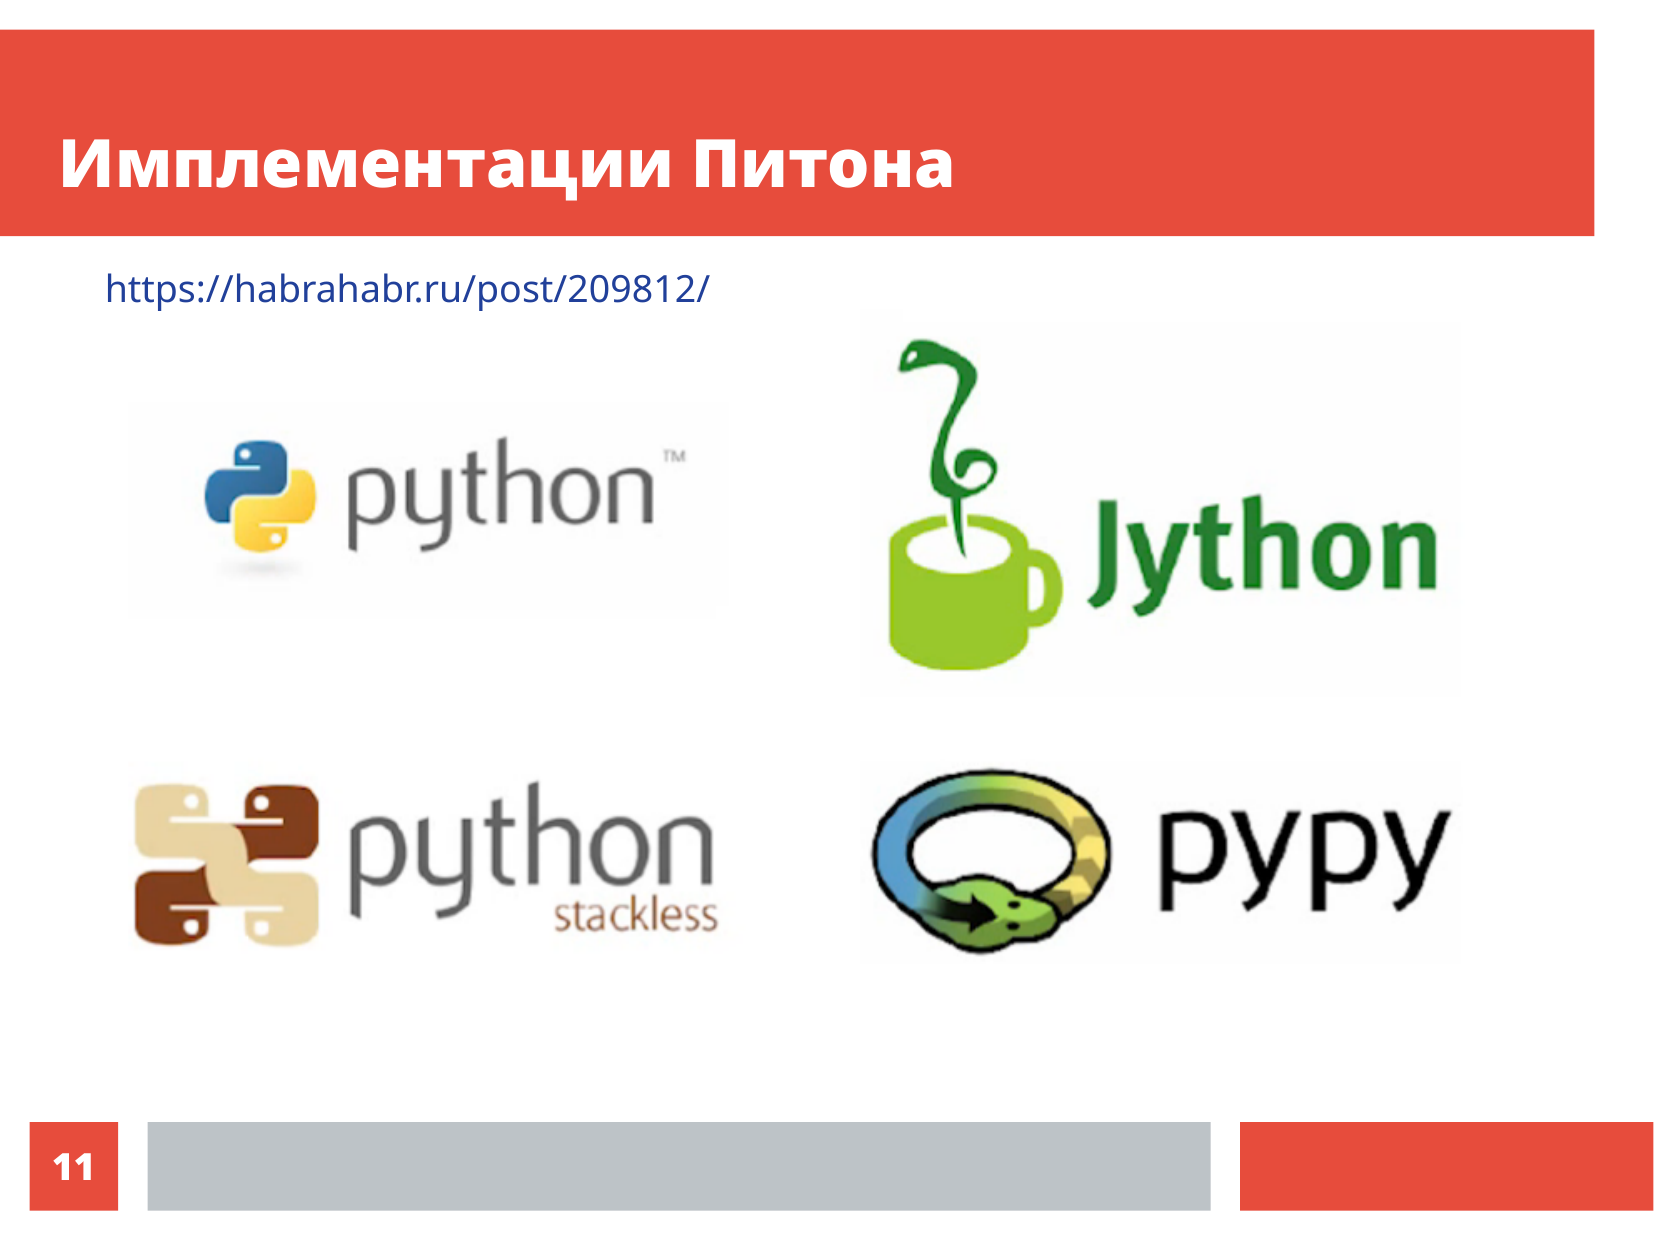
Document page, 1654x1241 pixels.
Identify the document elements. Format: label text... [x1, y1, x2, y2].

title Имплементации Питона [59, 59, 1595, 207]
picture [117, 297, 1516, 1066]
text_box https://habrahabr.ru/post/209812/ [90, 255, 1201, 314]
